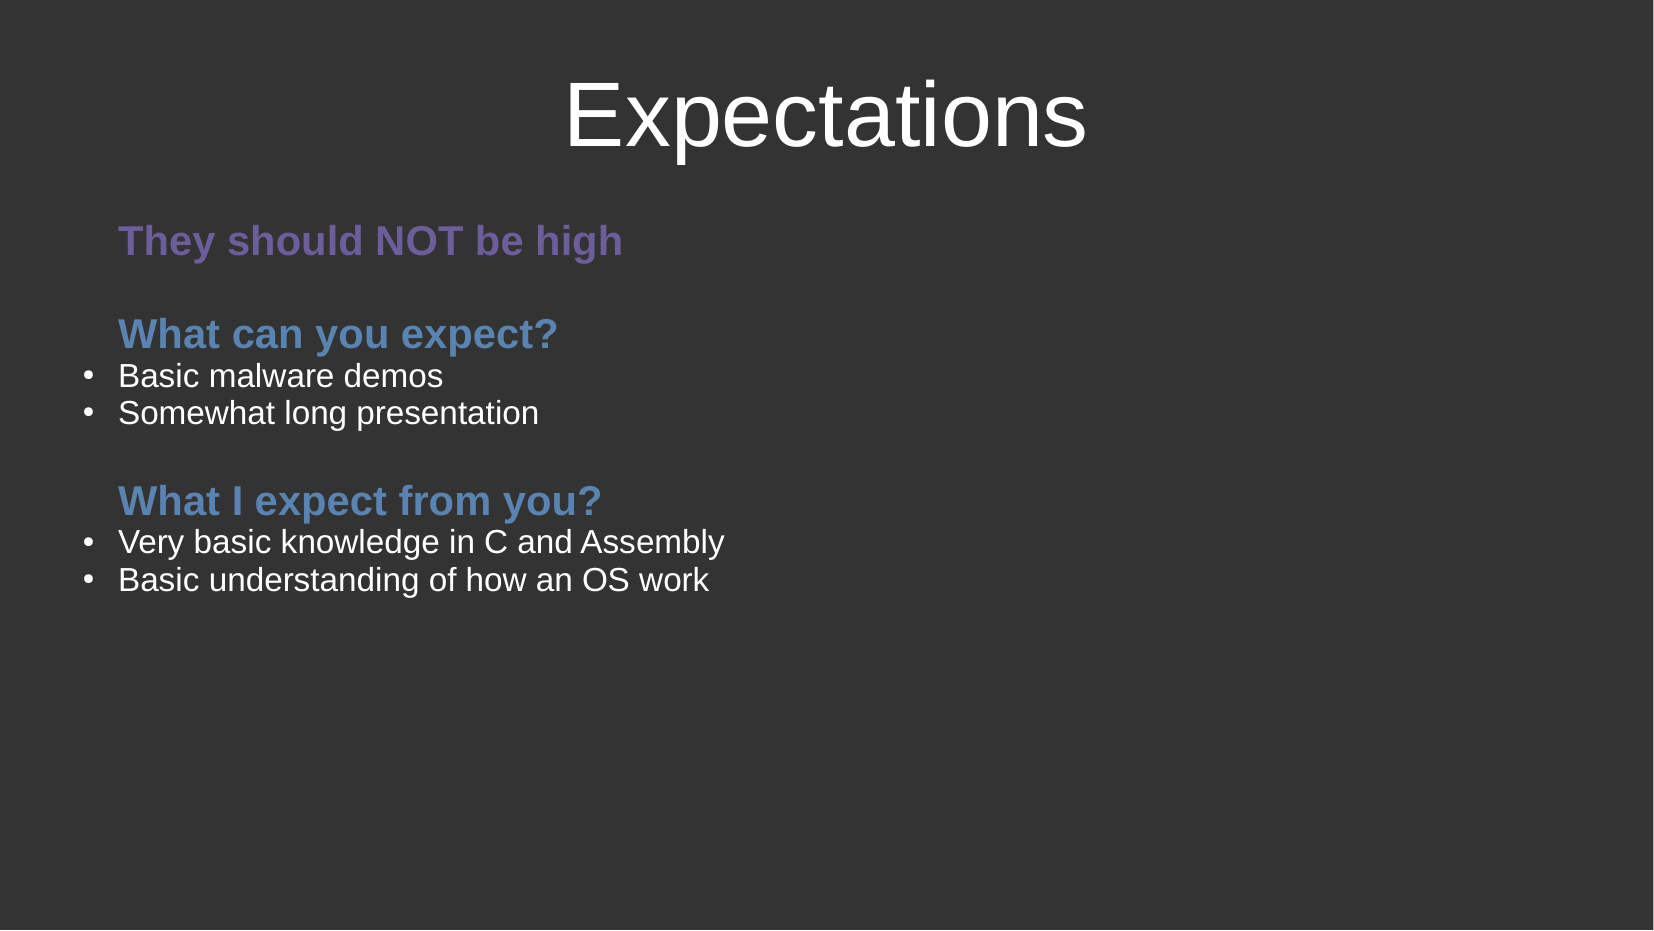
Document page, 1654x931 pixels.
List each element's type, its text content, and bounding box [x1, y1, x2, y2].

subtitle They should NOT be high What can you expect? Basic malware demos Somewhat long presentation What I expect from you? Very basic knowledge in C and Assembly Basic understanding of how an OS work [82, 217, 1571, 758]
title Expectations [82, 37, 1571, 193]
